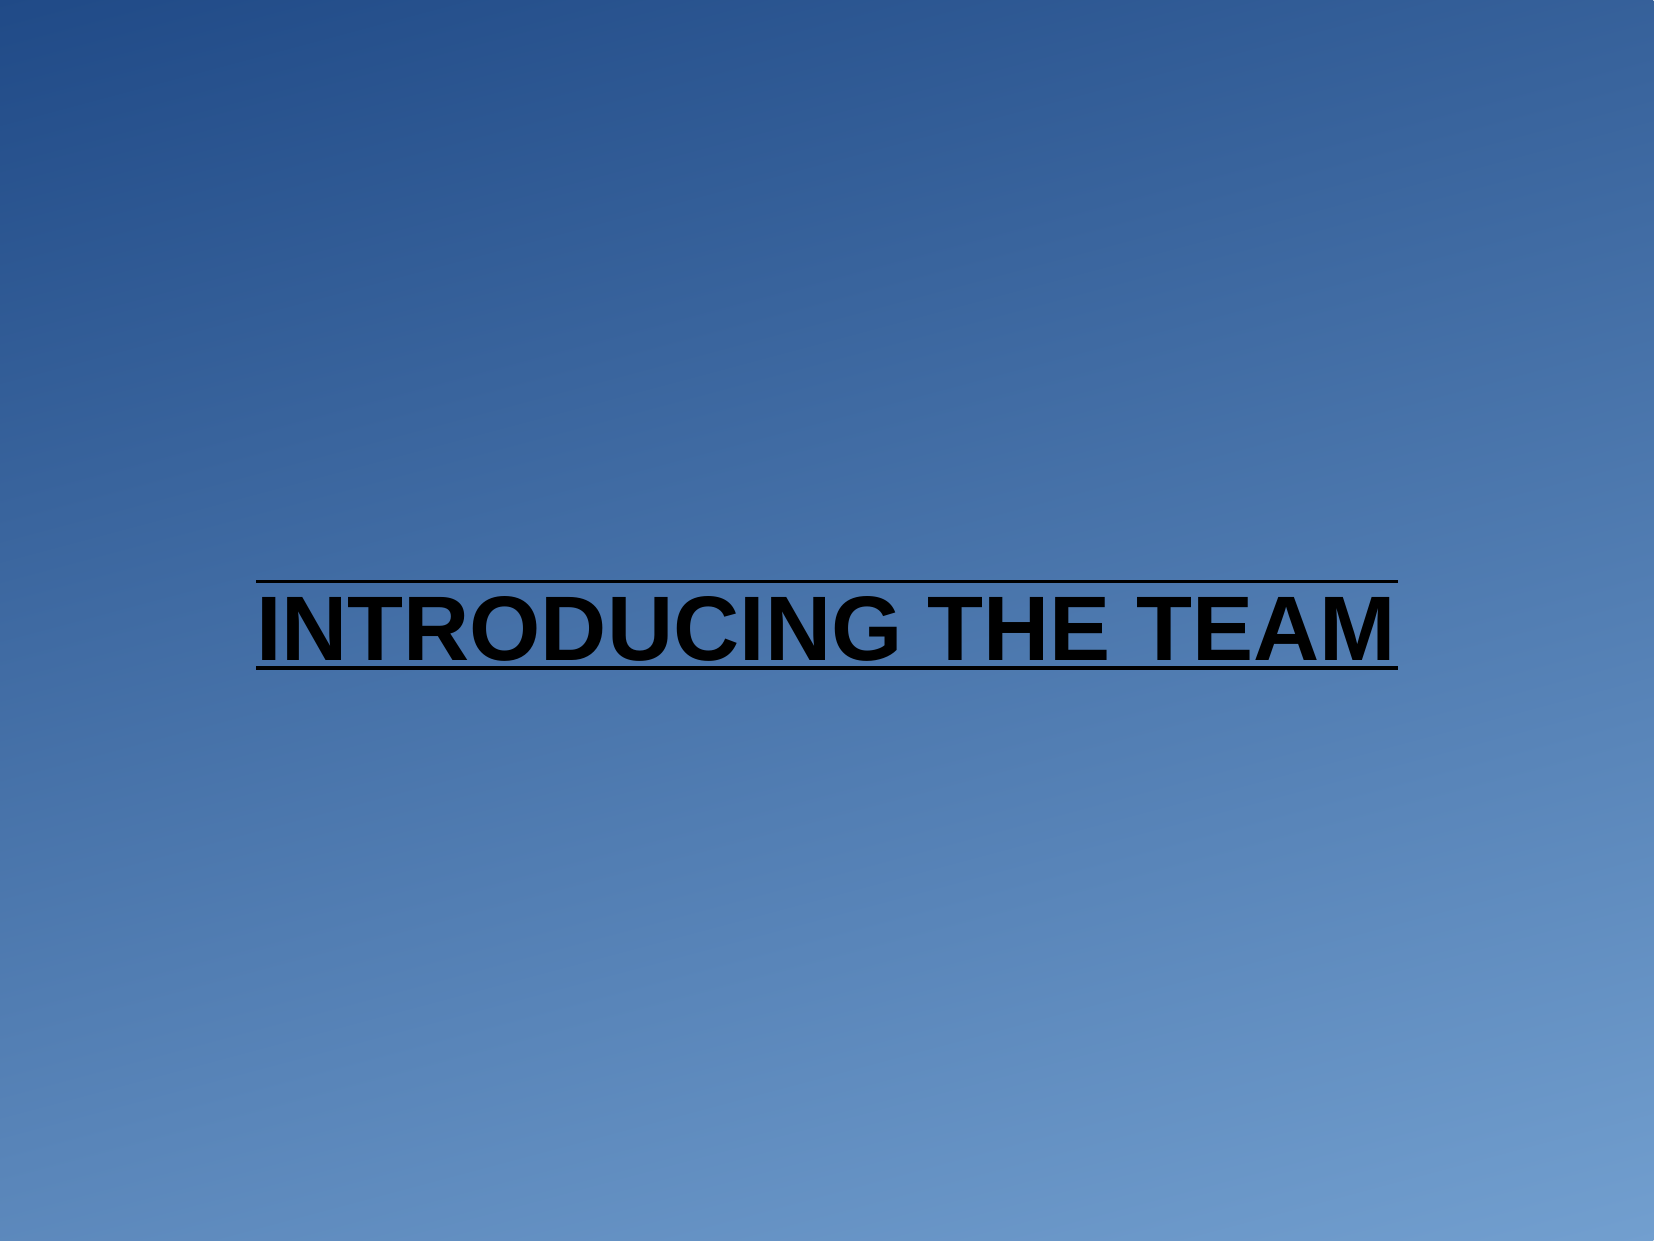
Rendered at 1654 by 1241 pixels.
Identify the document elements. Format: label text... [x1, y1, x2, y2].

title INTRODUCING THE TEAM [82, 525, 1571, 733]
